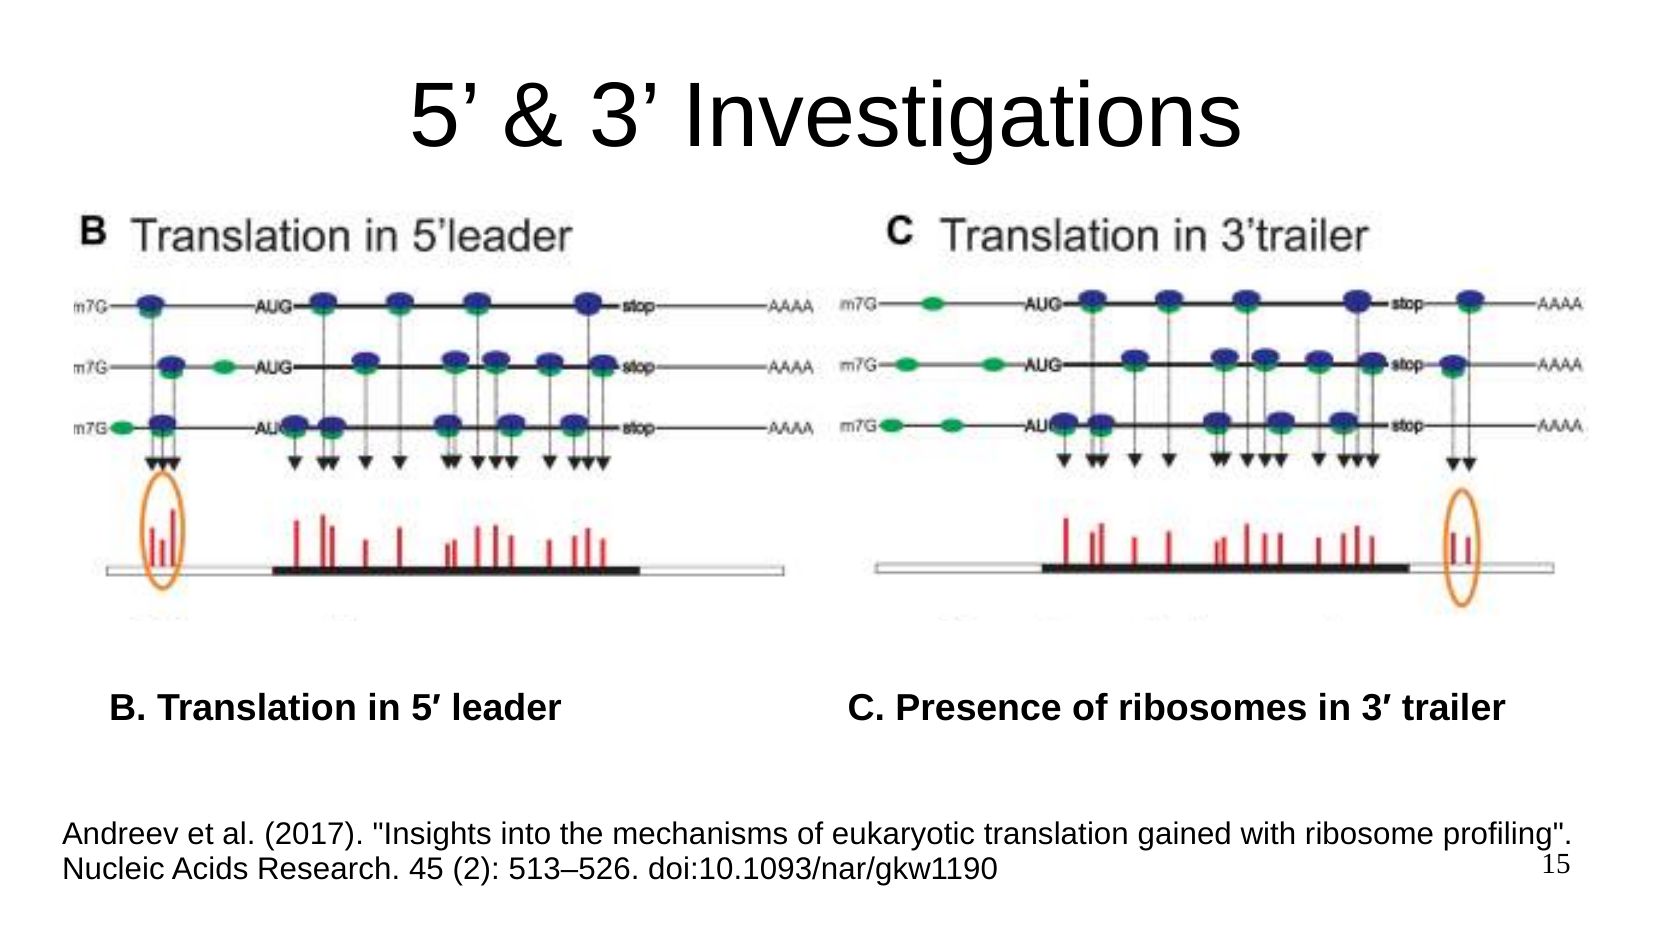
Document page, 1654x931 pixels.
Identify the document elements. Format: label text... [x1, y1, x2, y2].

picture [73, 194, 1589, 621]
text_box B. Translation in 5′ leader C. Presence of ribosomes in 3′ trailer [94, 679, 1607, 736]
text_box Andreev et al. (2017). "Insights into the mechanisms of eukaryotic translation gained with ribosome profiling". Nucleic Acids Research. 45 (2): 513–526. doi:10.1093/nar/gkw1190 [47, 809, 1619, 904]
title 5’ & 3’ Investigations [82, 37, 1571, 193]
